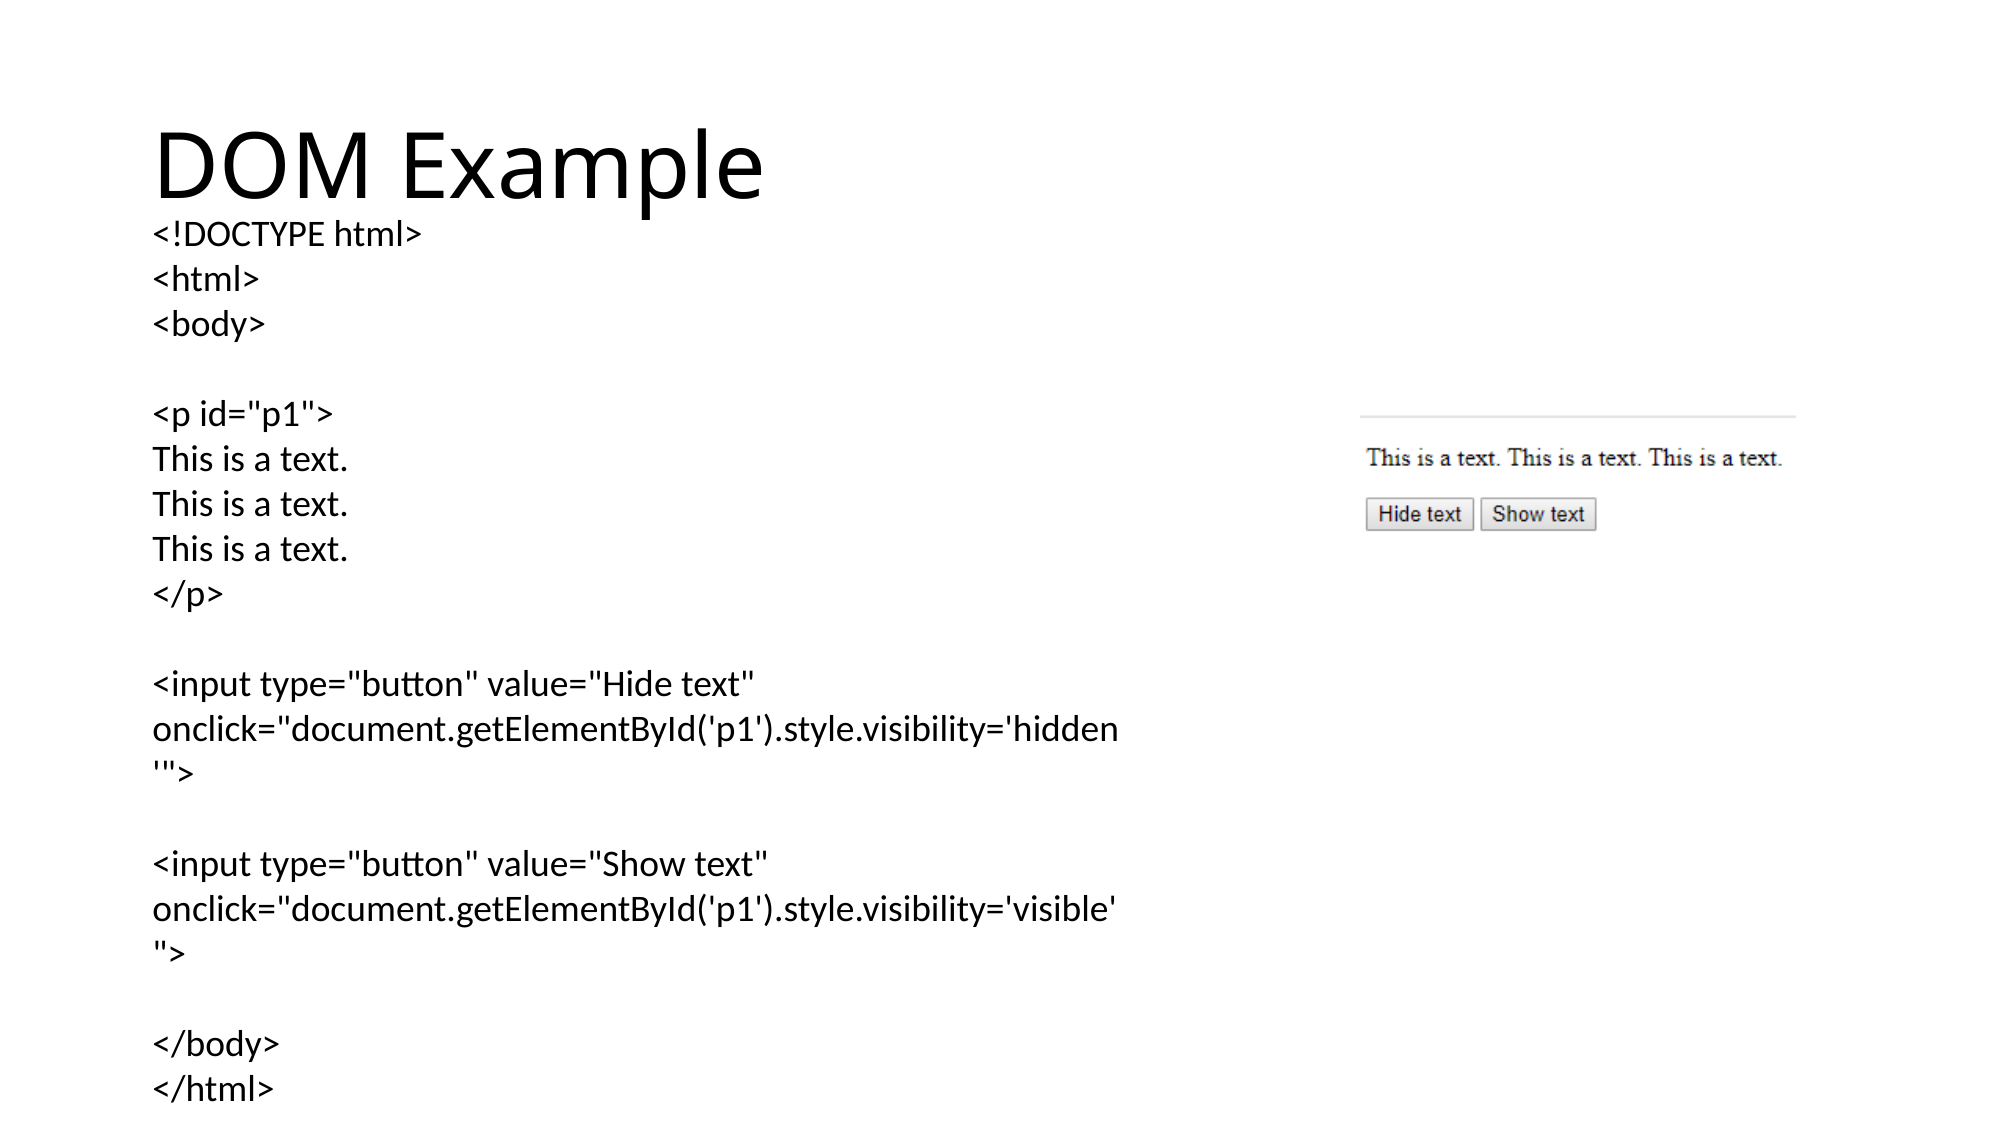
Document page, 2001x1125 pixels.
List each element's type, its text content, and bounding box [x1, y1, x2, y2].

text_box <!DOCTYPE html> <html> <body> <p id="p1"> This is a text. This is a text. This is a text. </p> <input type="button" value="Hide text" onclick="document.getElementById('p1').style.visibility='hidden'"> <input type="button" value="Show text" onclick="document.getElementById('p1').style.visibility='visible'"> </body> </html> [137, 201, 1137, 1116]
picture [1360, 416, 1796, 563]
title DOM Example [137, 59, 1863, 278]
